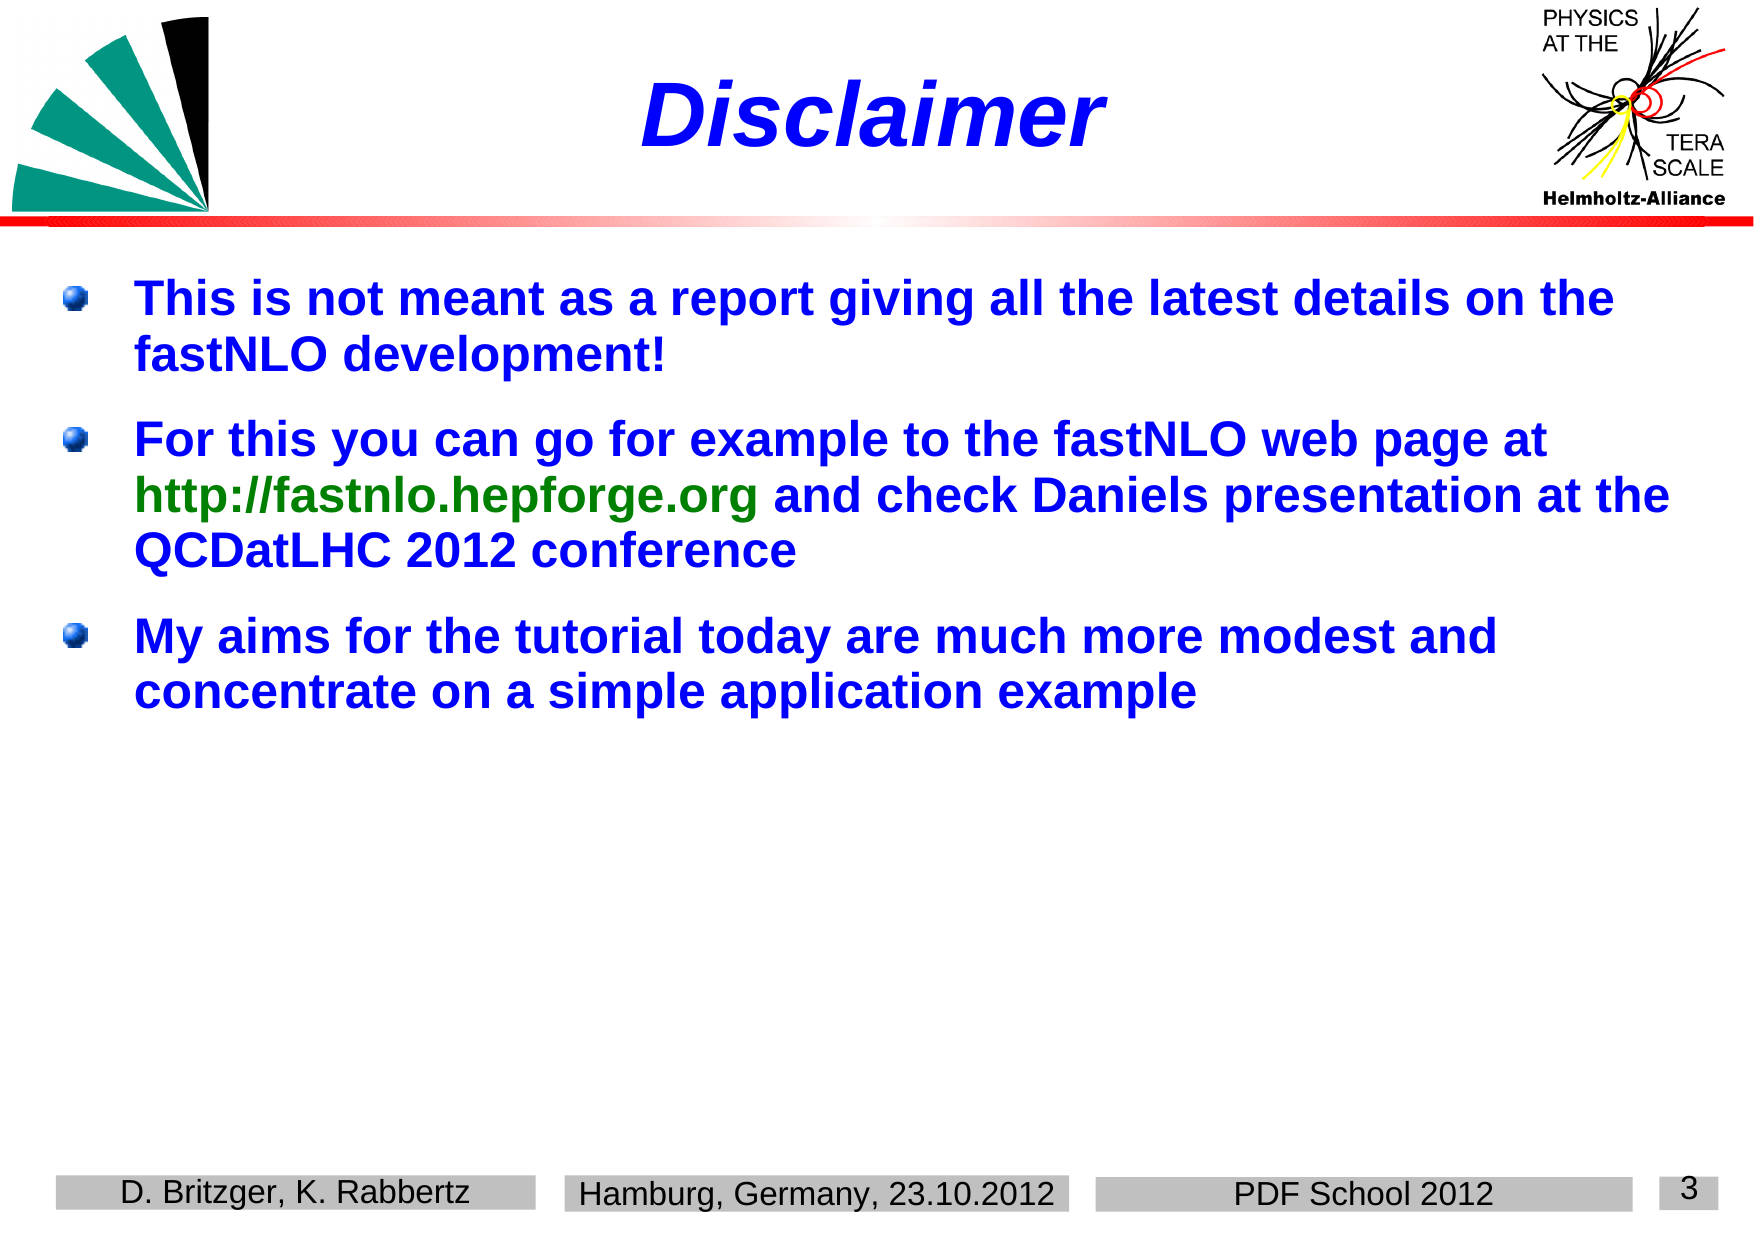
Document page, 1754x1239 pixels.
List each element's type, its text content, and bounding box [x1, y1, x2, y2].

list This is not meant as a report giving all the latest details on the fastNLO development! For this you can go for example to the fastNLO web page at http://fastnlo.hepforge.org and check Daniels presentation at the QCDatLHC 2012 conference My aims for the tutorial today are much more modest and concentrate on a simple application example [51, 270, 1677, 730]
picture [12, 17, 209, 214]
picture [1524, 0, 1742, 216]
title Disclaimer [220, 16, 1525, 213]
